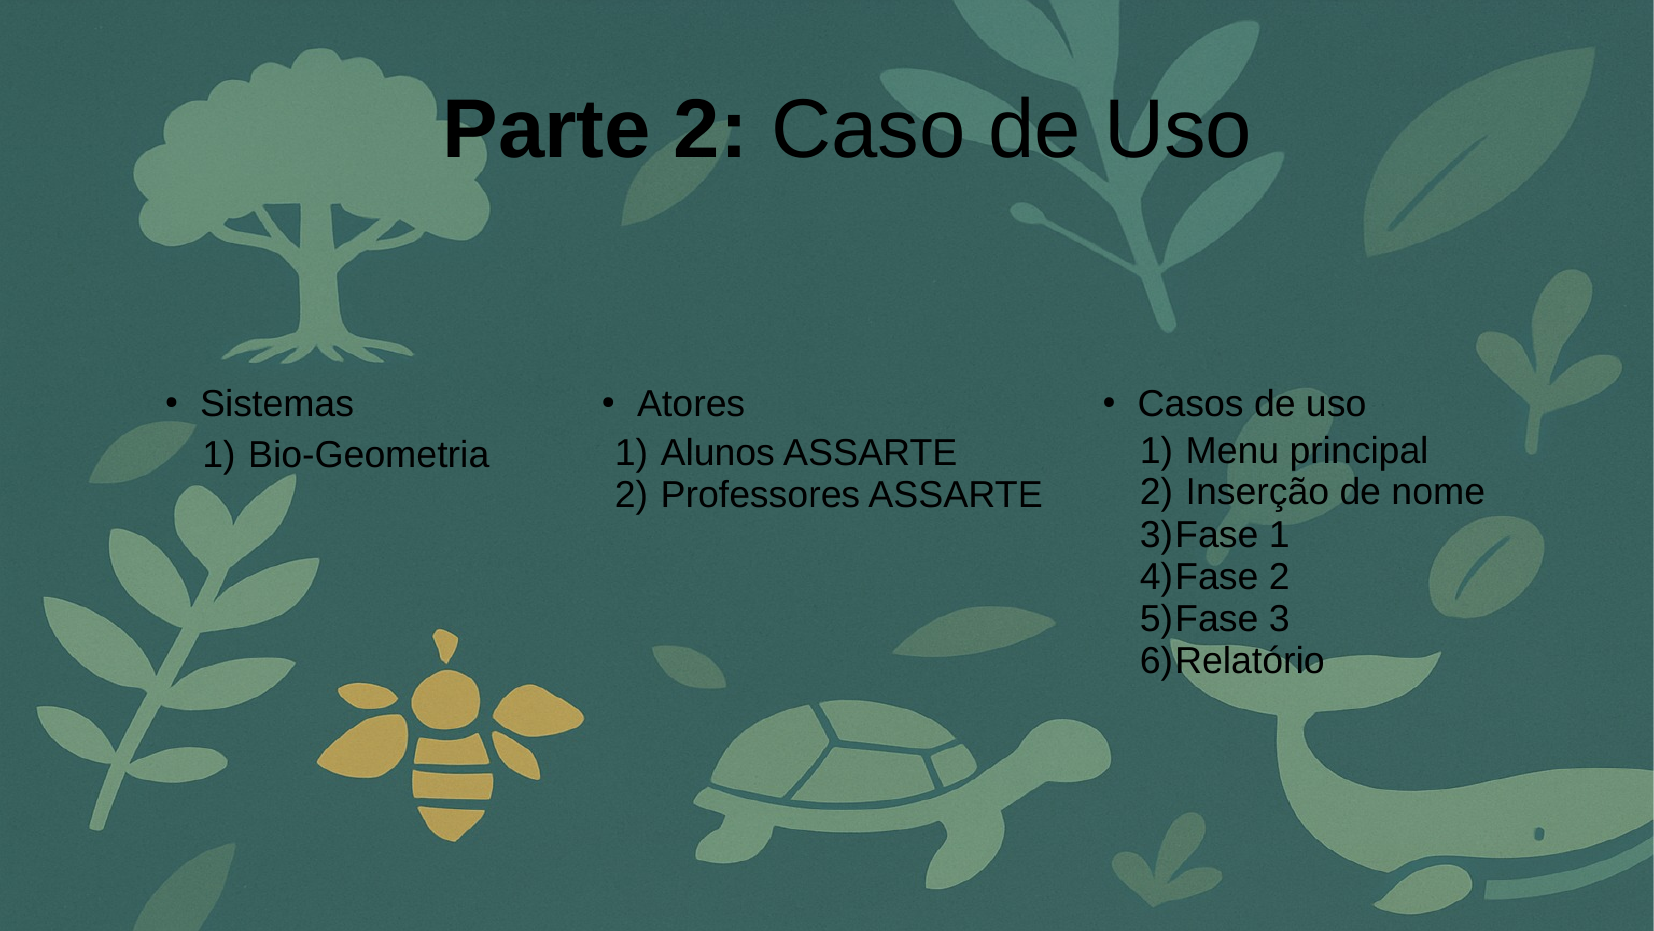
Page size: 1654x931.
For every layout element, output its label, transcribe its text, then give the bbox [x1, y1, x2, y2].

text_box Alunos ASSARTE Professores ASSARTE [600, 424, 1088, 566]
text_box Atores [586, 375, 761, 432]
text_box Sistemas [150, 375, 370, 432]
picture [0, 0, 1654, 931]
text_box Bio-Geometria [187, 426, 526, 526]
subtitle Parte 2: Caso de Uso [157, 0, 1538, 259]
text_box Menu principal Inserção de nome Fase 1 Fase 2 Fase 3 Relatório [1125, 421, 1613, 689]
text_box Casos de uso [1087, 375, 1388, 516]
